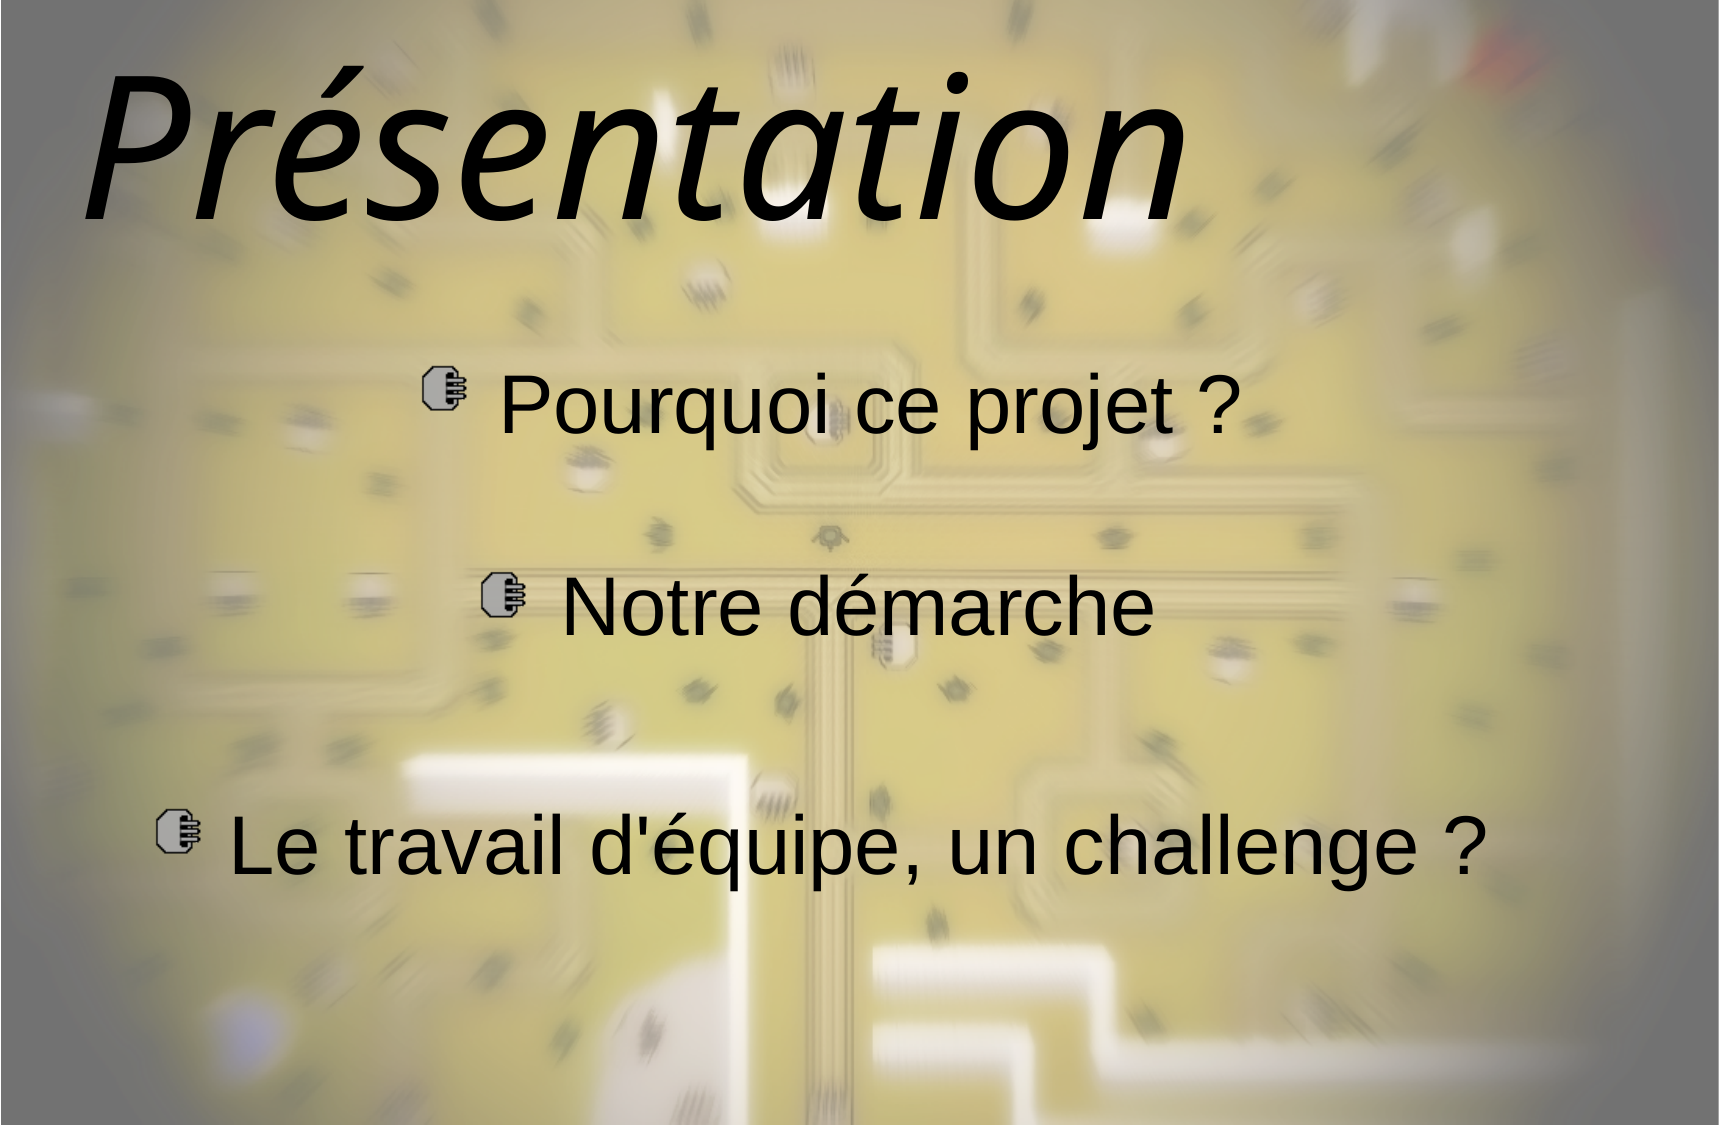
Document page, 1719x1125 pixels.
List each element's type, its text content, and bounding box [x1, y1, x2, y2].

list Pourquoi ce projet ? Notre démarche Le travail d'équipe, un challenge ? [85, 263, 1633, 916]
title Présentation [77, 23, 1624, 261]
picture [1, 0, 1719, 1125]
